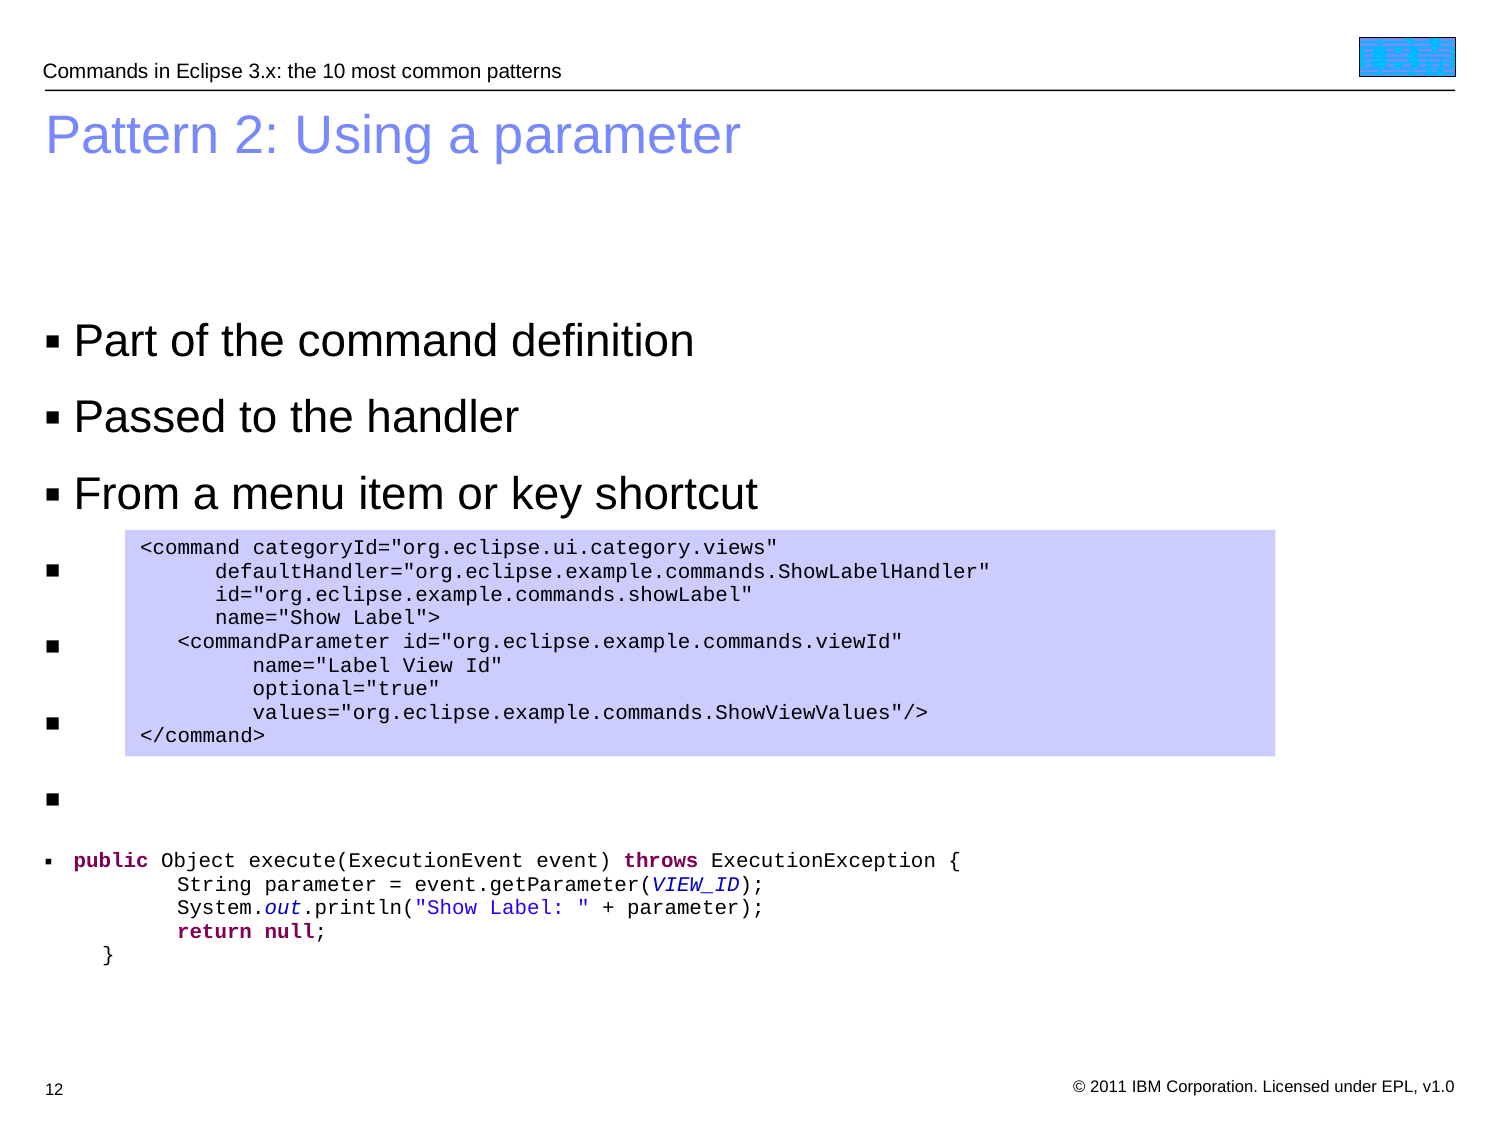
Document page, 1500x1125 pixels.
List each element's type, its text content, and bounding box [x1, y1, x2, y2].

list Part of the command definition Passed to the handler From a menu item or key shortcut public Object execute(ExecutionEvent event) throws ExecutionException { String parameter = event.getParameter(VIEW_ID); System.out.println("Show Label: " + parameter); return null; } [30, 307, 1456, 1058]
text_box Commands in Eclipse 3.x: the 10 most common patterns [27, 37, 1312, 83]
text_box <command categoryId="org.eclipse.ui.category.views" defaultHandler="org.eclipse.example.commands.ShowLabelHandler" id="org.eclipse.example.commands.showLabel" name="Show Label"> <commandParameter id="org.eclipse.example.commands.viewId" name="Label View Id" optional="true" values="org.eclipse.example.commands.ShowViewValues"/> </command> [125, 529, 1276, 757]
title Pattern 2: Using a parameter [30, 97, 1456, 218]
